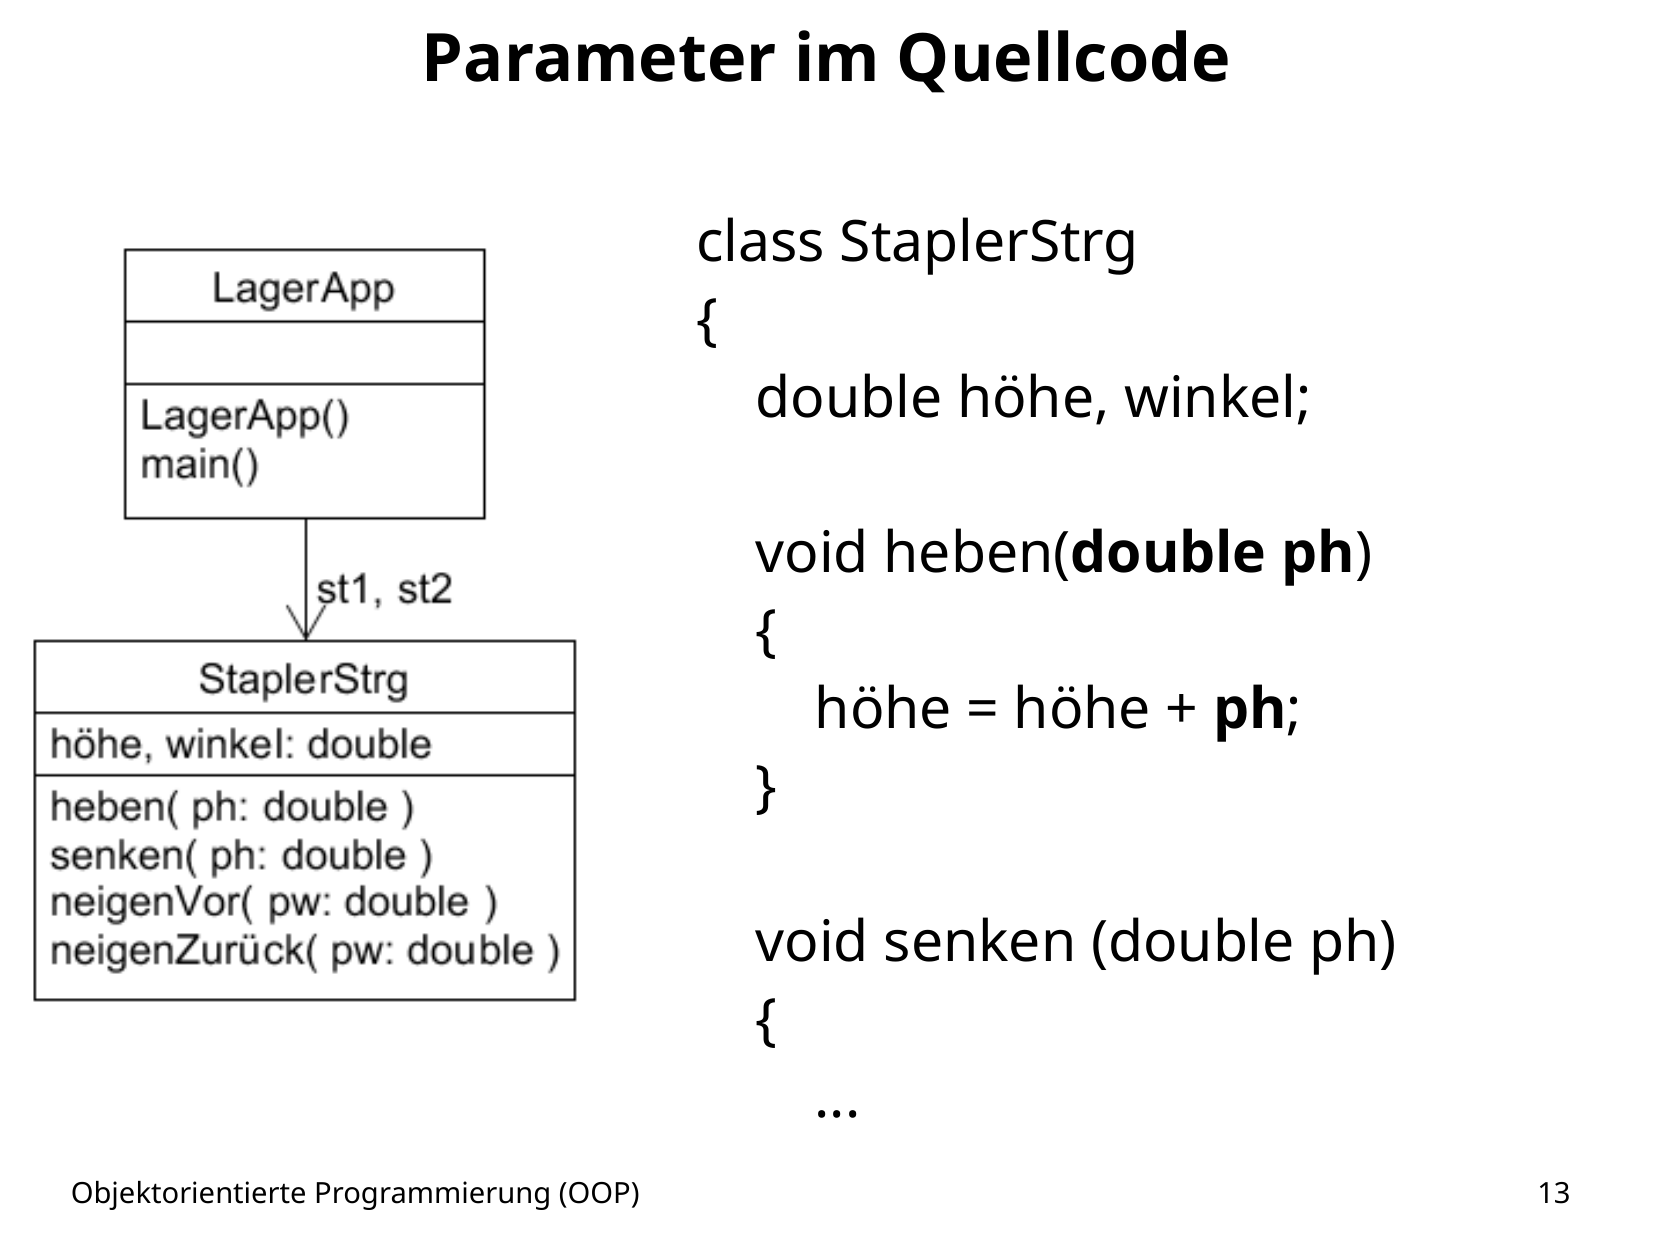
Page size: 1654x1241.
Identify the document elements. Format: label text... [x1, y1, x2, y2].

list class StaplerStrg { double höhe, winkel; void heben(double ph) { höhe = höhe + ph; } void senken (double ph) { ... [696, 200, 1607, 1146]
picture [32, 247, 579, 1004]
title Parameter im Quellcode [0, 5, 1654, 107]
